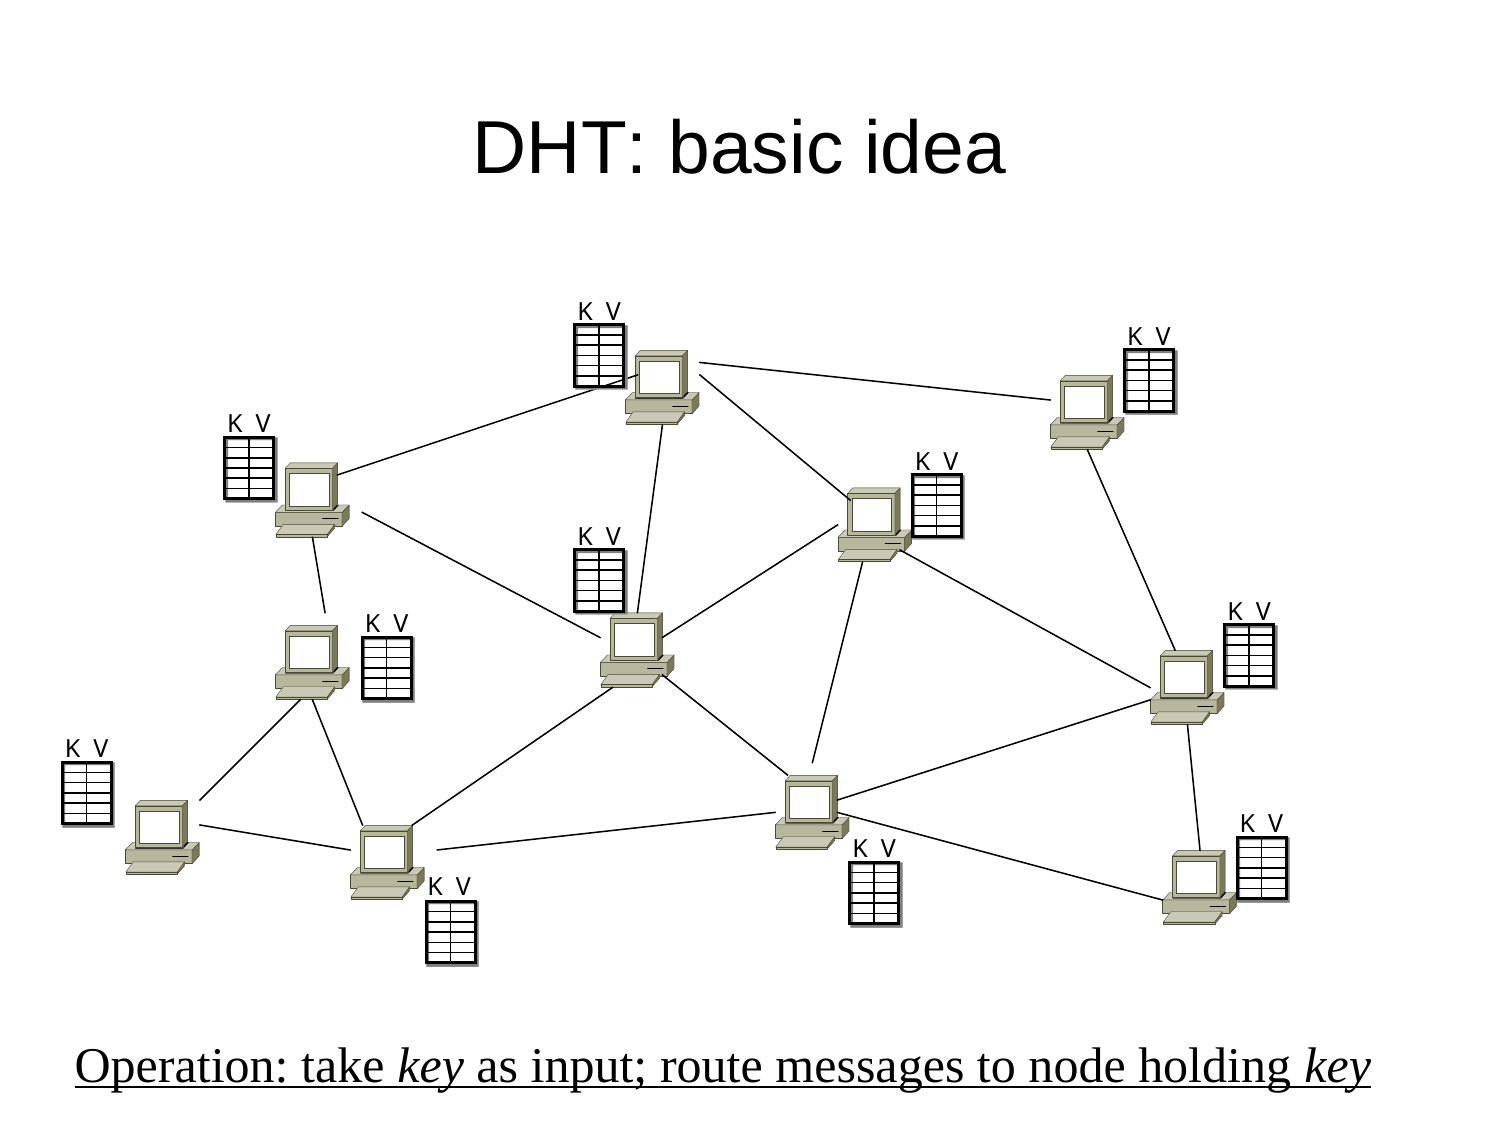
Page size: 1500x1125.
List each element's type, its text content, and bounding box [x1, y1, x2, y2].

text_box K V [349, 600, 424, 646]
picture [1050, 375, 1126, 451]
text_box K V [837, 825, 911, 871]
picture [1149, 650, 1225, 726]
picture [624, 350, 700, 426]
picture [125, 800, 201, 876]
text_box K V [562, 287, 636, 333]
text_box Operation: take key as input; route messages to node holding key [59, 1024, 1386, 1101]
text_box K V [412, 862, 486, 908]
text_box K V [562, 512, 636, 558]
picture [275, 624, 351, 700]
text_box K V [1224, 800, 1299, 846]
text_box K V [212, 399, 286, 446]
picture [600, 612, 676, 688]
text_box K V [49, 725, 124, 771]
text_box K V [1112, 312, 1186, 358]
picture [275, 462, 351, 538]
text_box K V [1212, 587, 1286, 633]
title DHT: basic idea [112, 49, 1388, 238]
picture [1162, 849, 1238, 925]
text_box K V [891, 825, 911, 831]
picture [774, 774, 850, 850]
picture [350, 825, 426, 901]
picture [837, 487, 913, 563]
text_box K V [899, 437, 974, 483]
